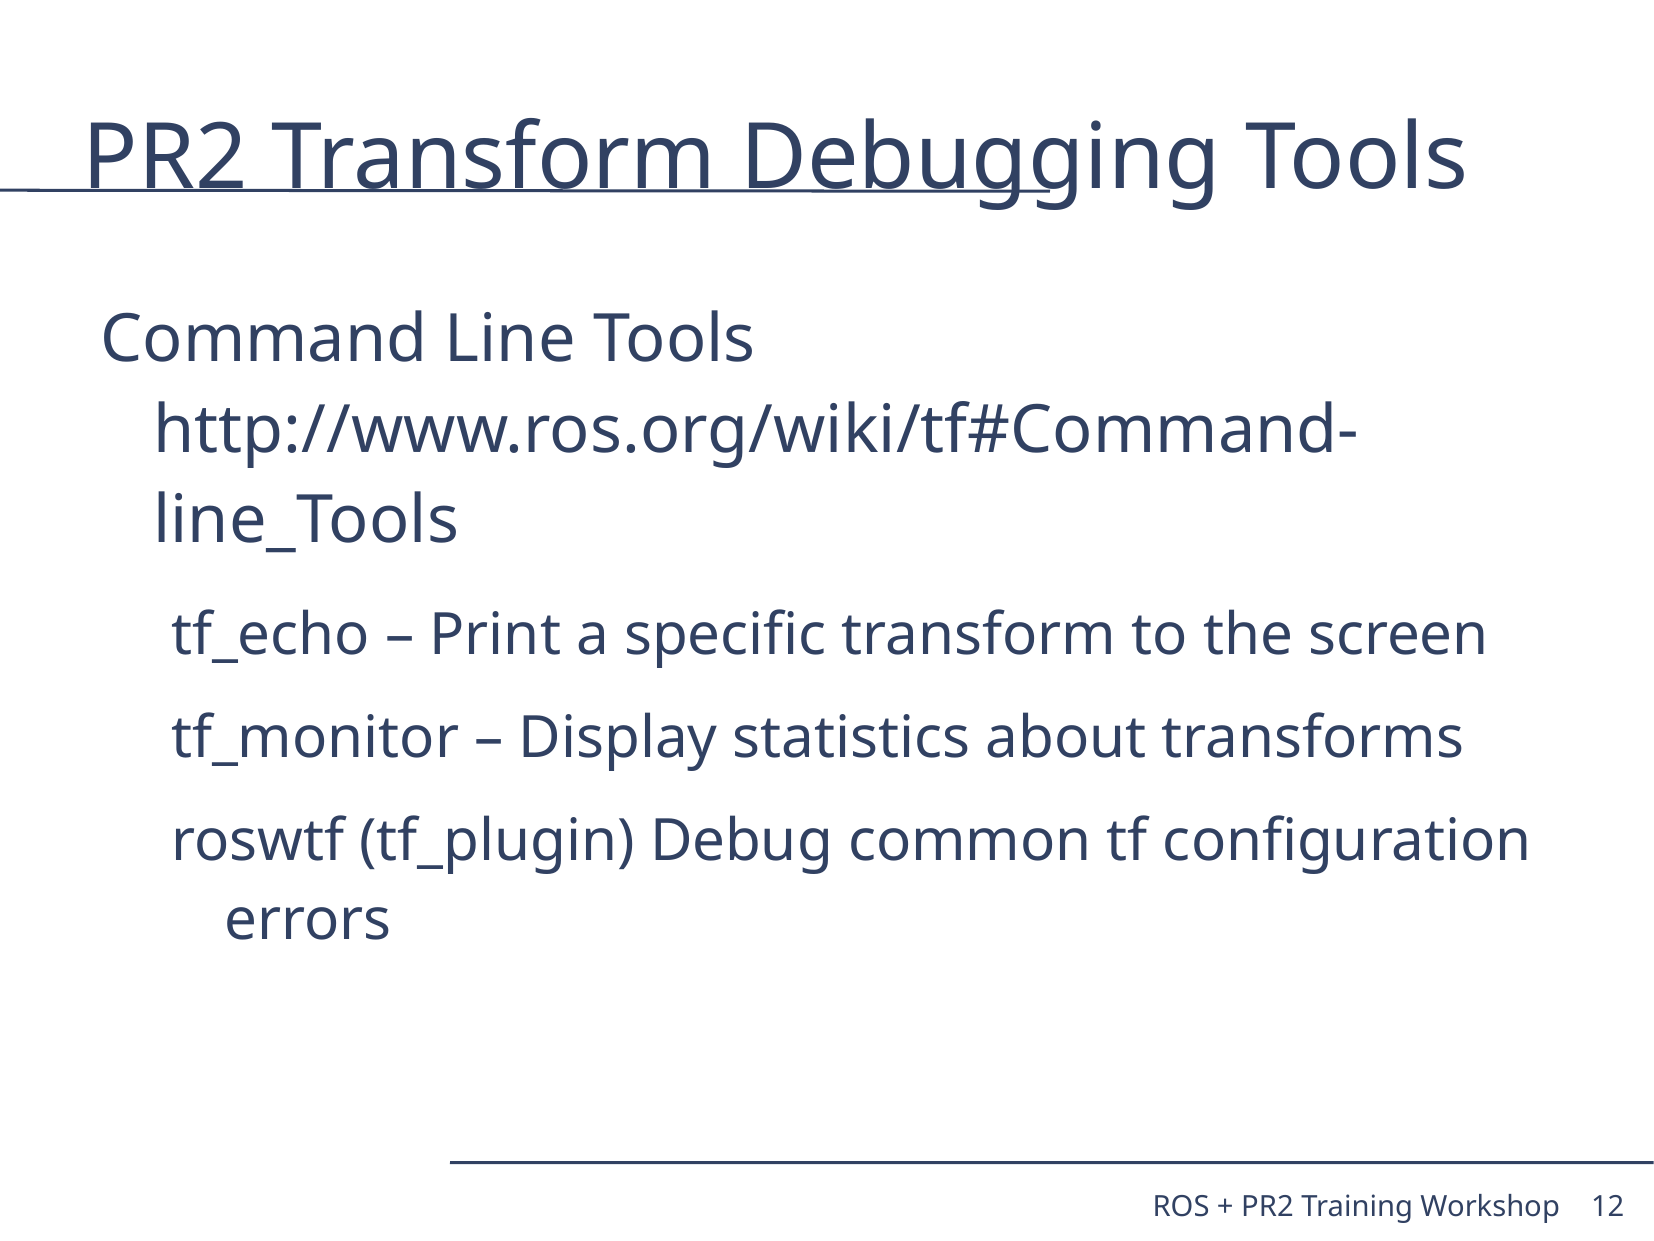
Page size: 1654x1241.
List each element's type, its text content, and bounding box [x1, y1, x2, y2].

list Command Line Tools http://www.ros.org/wiki/tf#Command-line_Tools tf_echo – Print a specific transform to the screen tf_monitor – Display statistics about transforms roswtf (tf_plugin) Debug common tf configuration errors [82, 290, 1571, 1109]
title PR2 Transform Debugging Tools [82, 49, 1571, 257]
